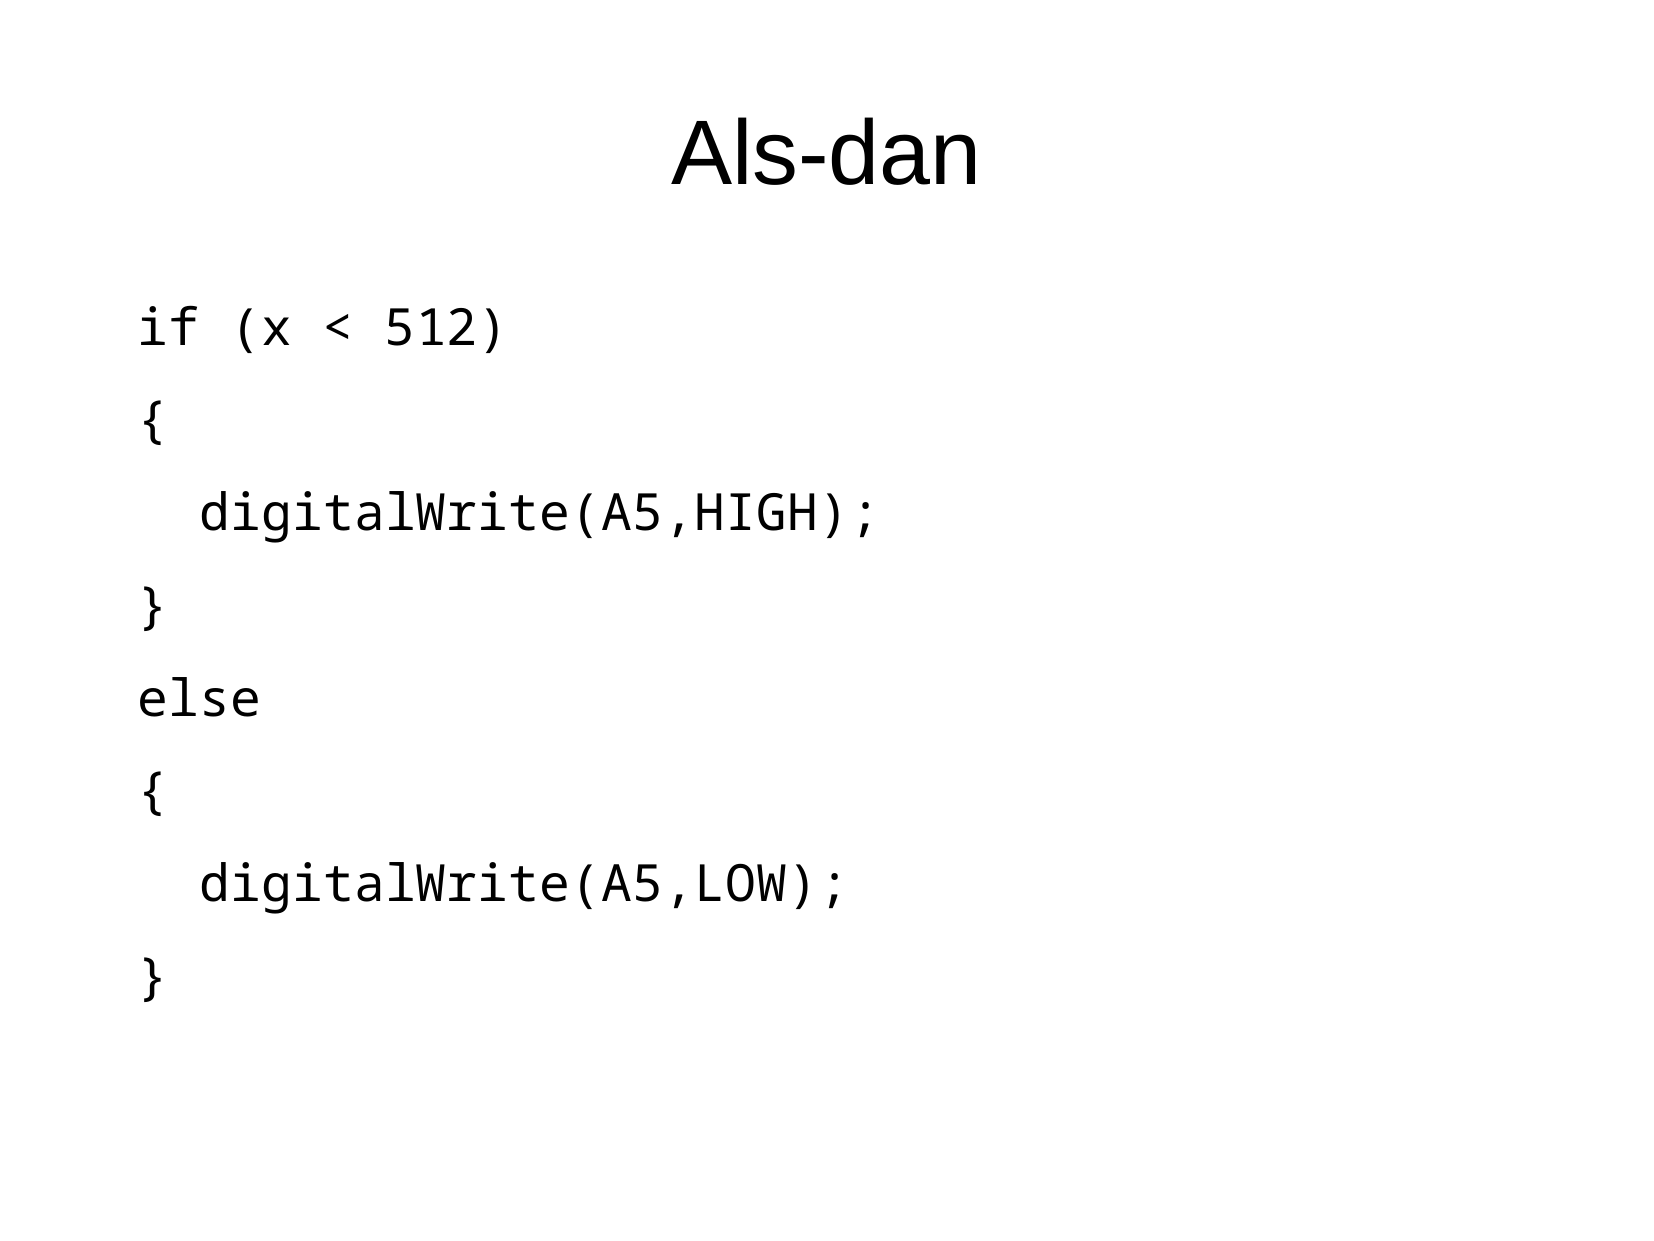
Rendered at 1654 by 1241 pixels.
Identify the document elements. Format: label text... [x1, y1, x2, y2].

title Als-dan [82, 49, 1571, 257]
list if (x < 512) { digitalWrite(A5,HIGH); } else { digitalWrite(A5,LOW); } [82, 290, 1571, 1010]
